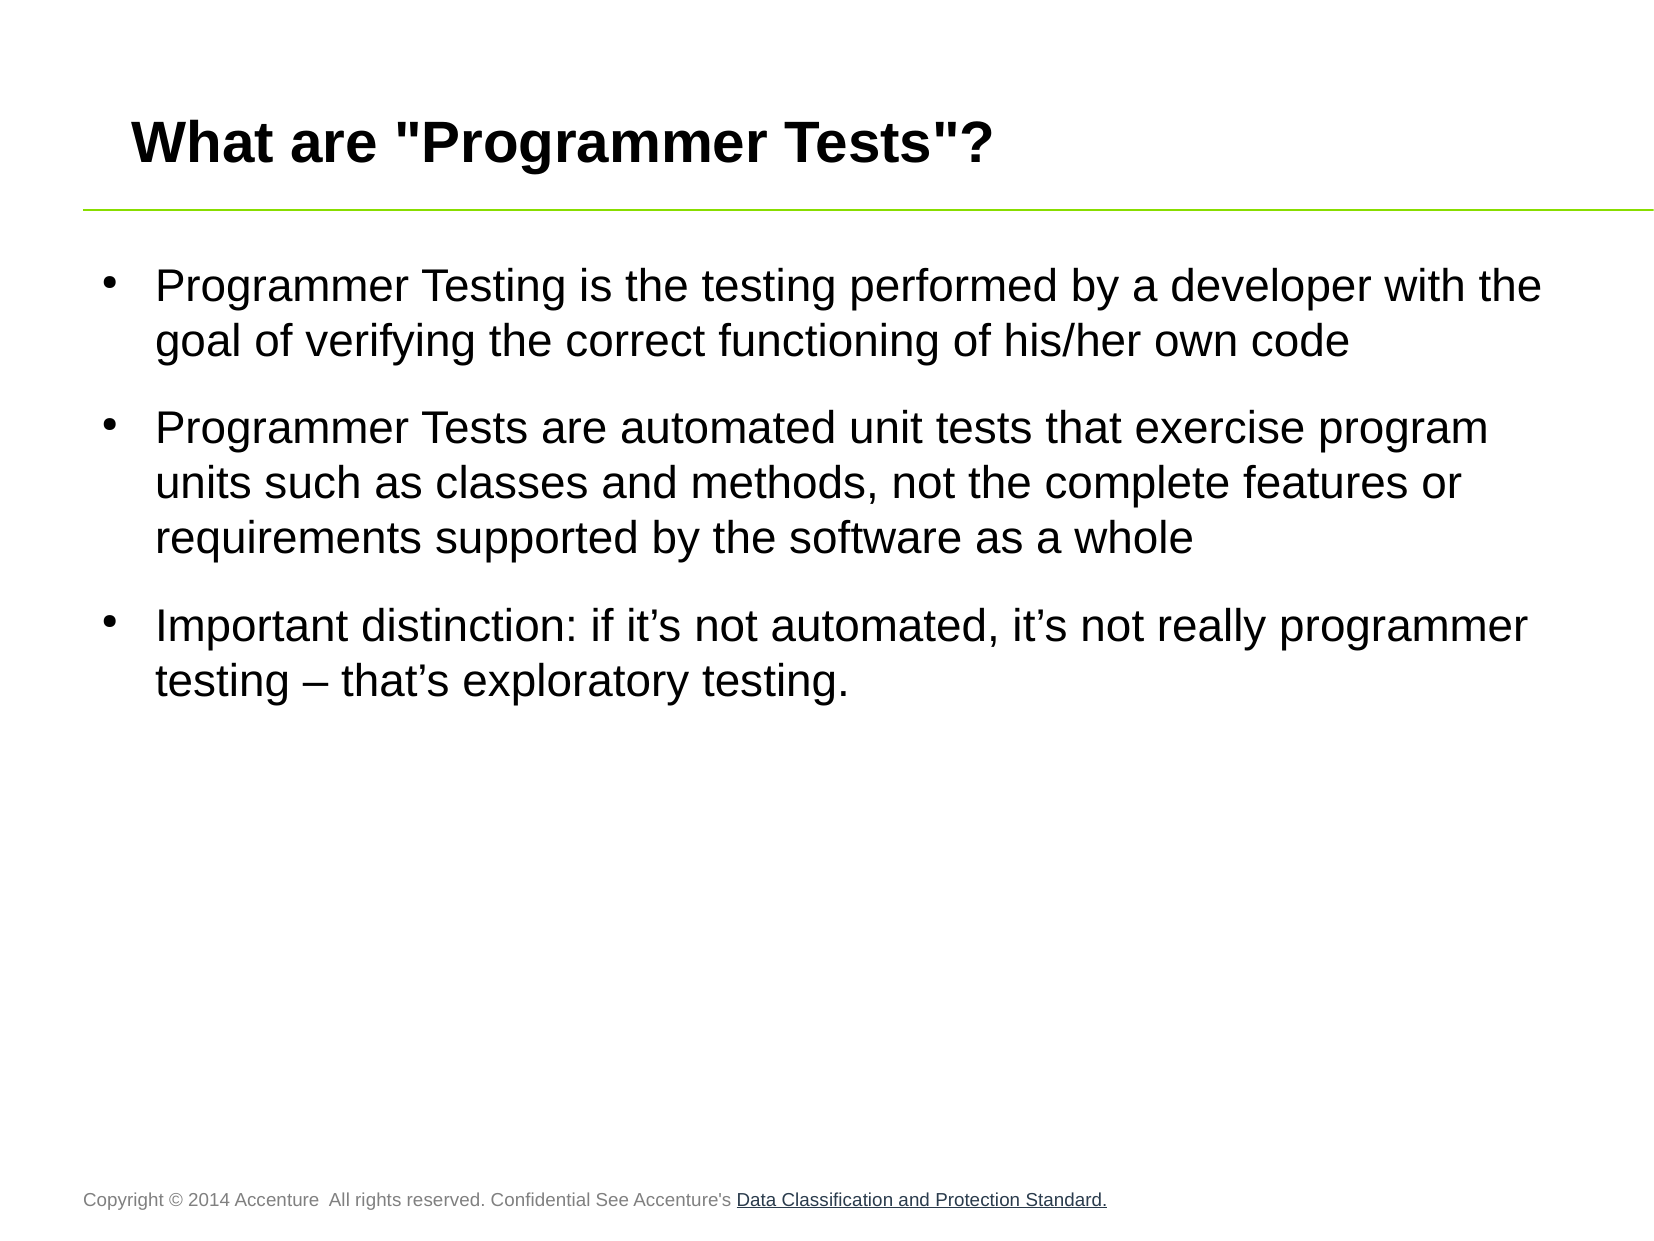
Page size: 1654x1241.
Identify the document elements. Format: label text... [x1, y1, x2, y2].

list Programmer Testing is the testing performed by a developer with the goal of verifying the correct functioning of his/her own code Programmer Tests are automated unit tests that exercise program units such as classes and methods, not the complete features or requirements supported by the software as a whole Important distinction: if it’s not automated, it’s not really programmer testing – that’s exploratory testing. [84, 255, 1573, 1166]
title What are "Programmer Tests"? [81, 68, 1654, 211]
